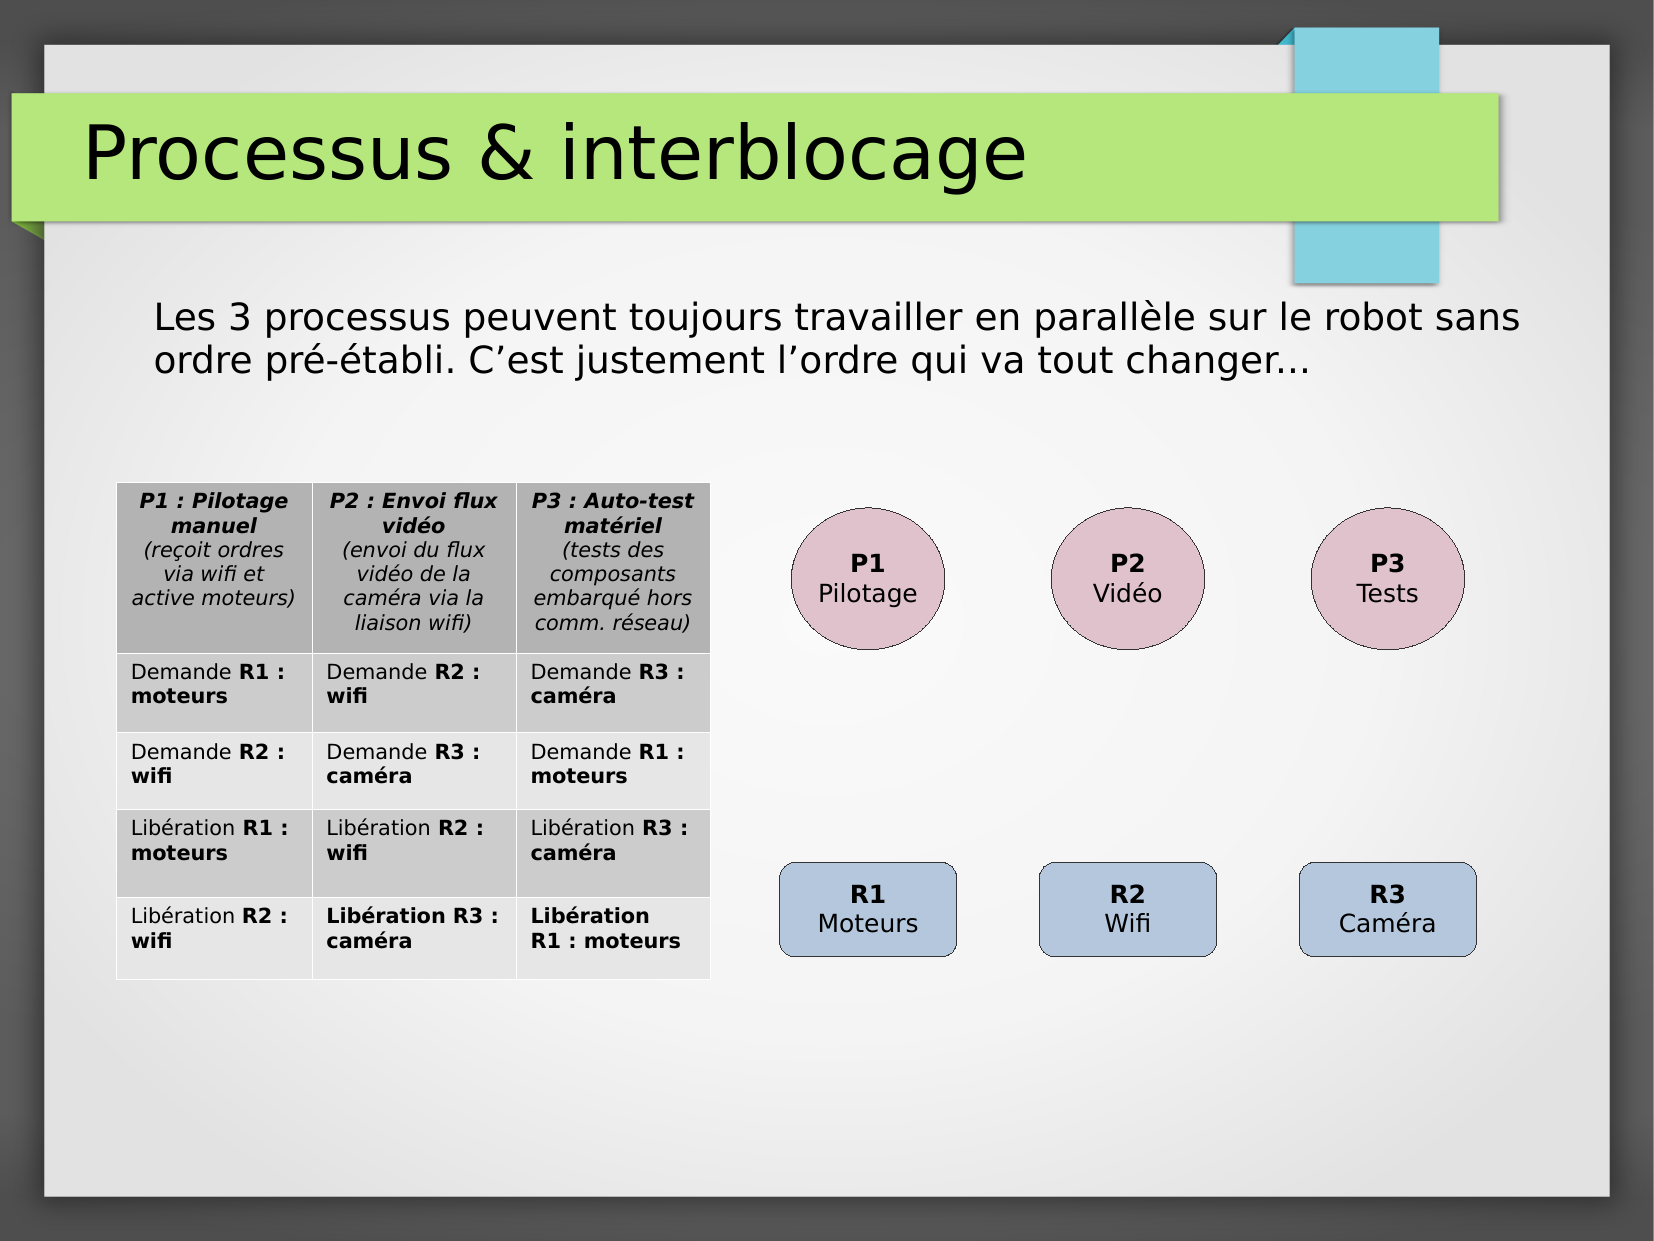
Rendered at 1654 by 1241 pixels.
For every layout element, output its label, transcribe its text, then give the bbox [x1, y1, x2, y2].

table_cell Libération R3 : caméra [313, 898, 516, 979]
text_box P1 Pilotage [791, 507, 945, 650]
table_header P3 : Auto-test matériel (tests des composants embarqué hors comm. réseau) [517, 483, 710, 653]
table_cell Libération R1 : moteurs [117, 810, 312, 897]
title Processus & interblocage [82, 94, 1264, 213]
text_box P3 Tests [1311, 507, 1465, 650]
text_box R3 Caméra [1299, 862, 1477, 957]
text_box R1 Moteurs [779, 862, 957, 957]
table_header P2 : Envoi flux vidéo (envoi du flux vidéo de la caméra via la liaison wifi) [313, 483, 516, 653]
list Les 3 processus peuvent toujours travailler en parallèle sur le robot sans ordre pré-établi. C’est justement l’ordre qui va tout changer... [82, 295, 1571, 449]
table_cell Demande R1 : moteurs [517, 733, 710, 809]
text_box P2 Vidéo [1051, 507, 1205, 650]
table_cell Libération R3 : caméra [517, 810, 710, 897]
table_cell Demande R3 : caméra [313, 733, 516, 809]
table_cell Demande R3 : caméra [517, 654, 710, 732]
table_cell Demande R2 : wifi [313, 654, 516, 732]
table_cell Libération R2 : wifi [313, 810, 516, 897]
table_header P1 : Pilotage manuel (reçoit ordres via wifi et active moteurs) [117, 483, 312, 653]
table_cell Demande R1 : moteurs [117, 654, 312, 732]
table_cell Libération R1 : moteurs [517, 898, 710, 979]
text_box R2 Wifi [1039, 862, 1217, 957]
picture [0, 0, 1654, 1241]
table_cell Libération R2 : wifi [117, 898, 312, 979]
table_cell Demande R2 : wifi [117, 733, 312, 809]
